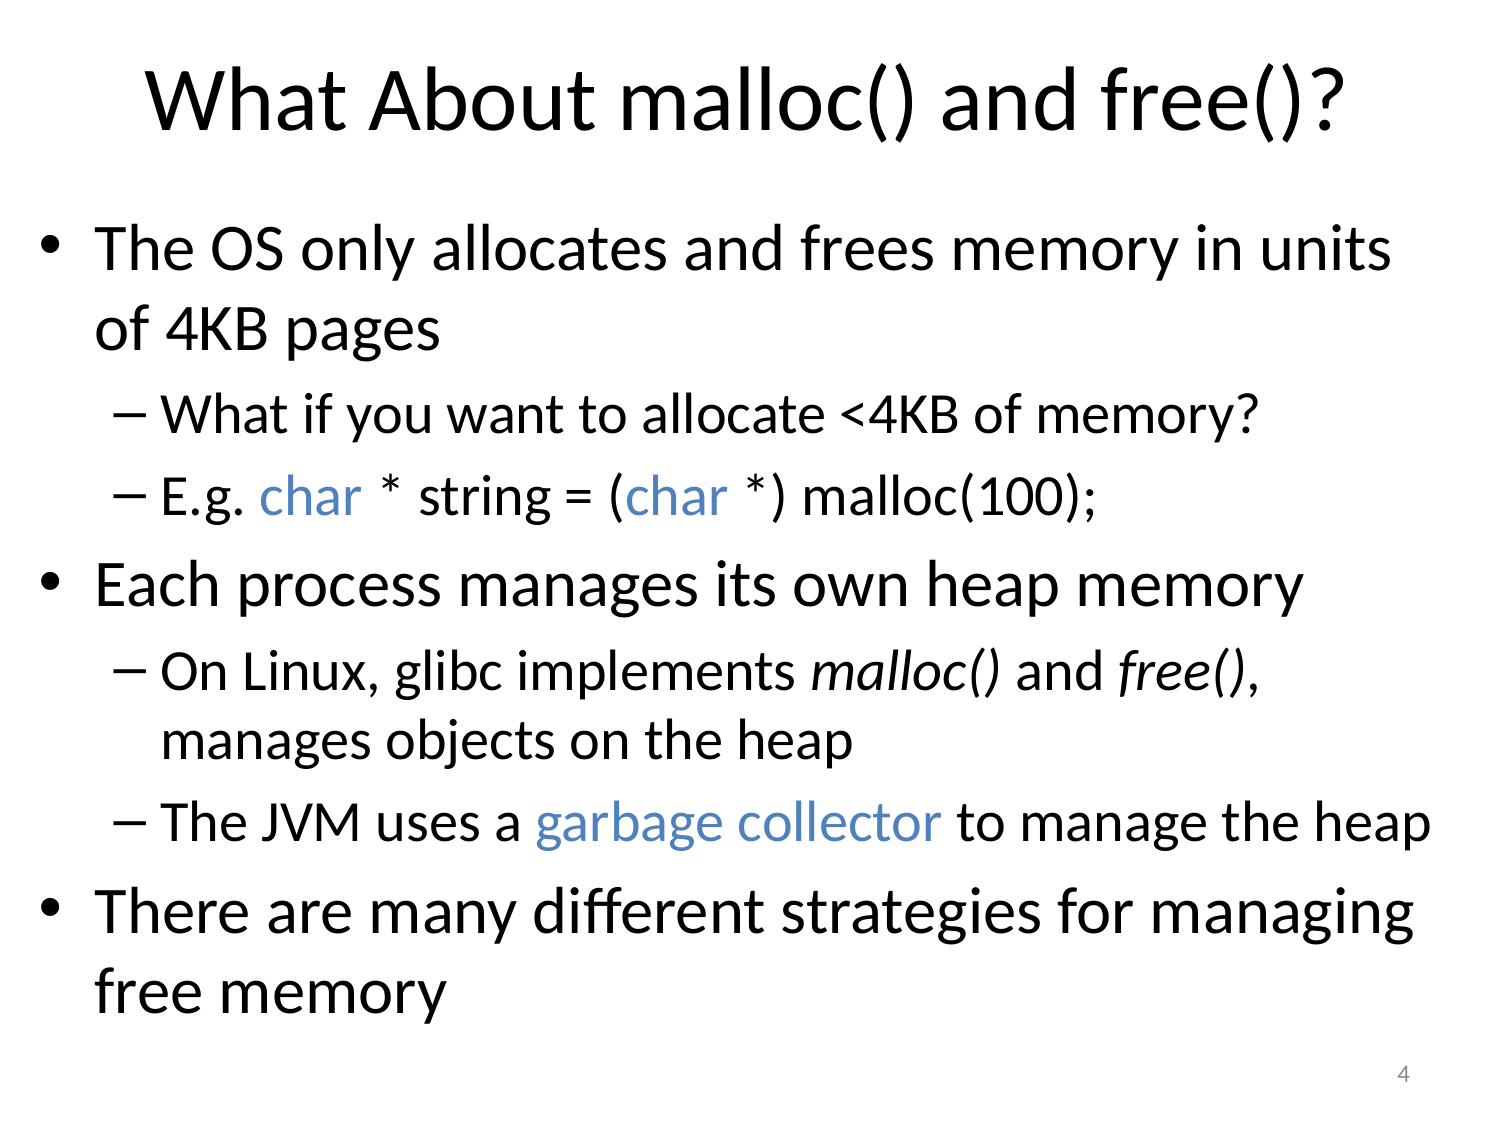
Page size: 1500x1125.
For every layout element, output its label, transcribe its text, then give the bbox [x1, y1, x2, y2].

list The OS only allocates and frees memory in units of 4KB pages What if you want to allocate <4KB of memory? E.g. char * string = (char *) malloc(100); Each process manages its own heap memory On Linux, glibc implements malloc() and free(), manages objects on the heap The JVM uses a garbage collector to manage the heap There are many different strategies for managing free memory [23, 195, 1468, 1103]
slide_number <number> [1074, 1042, 1425, 1103]
title What About malloc() and free()? [7, 0, 1488, 188]
